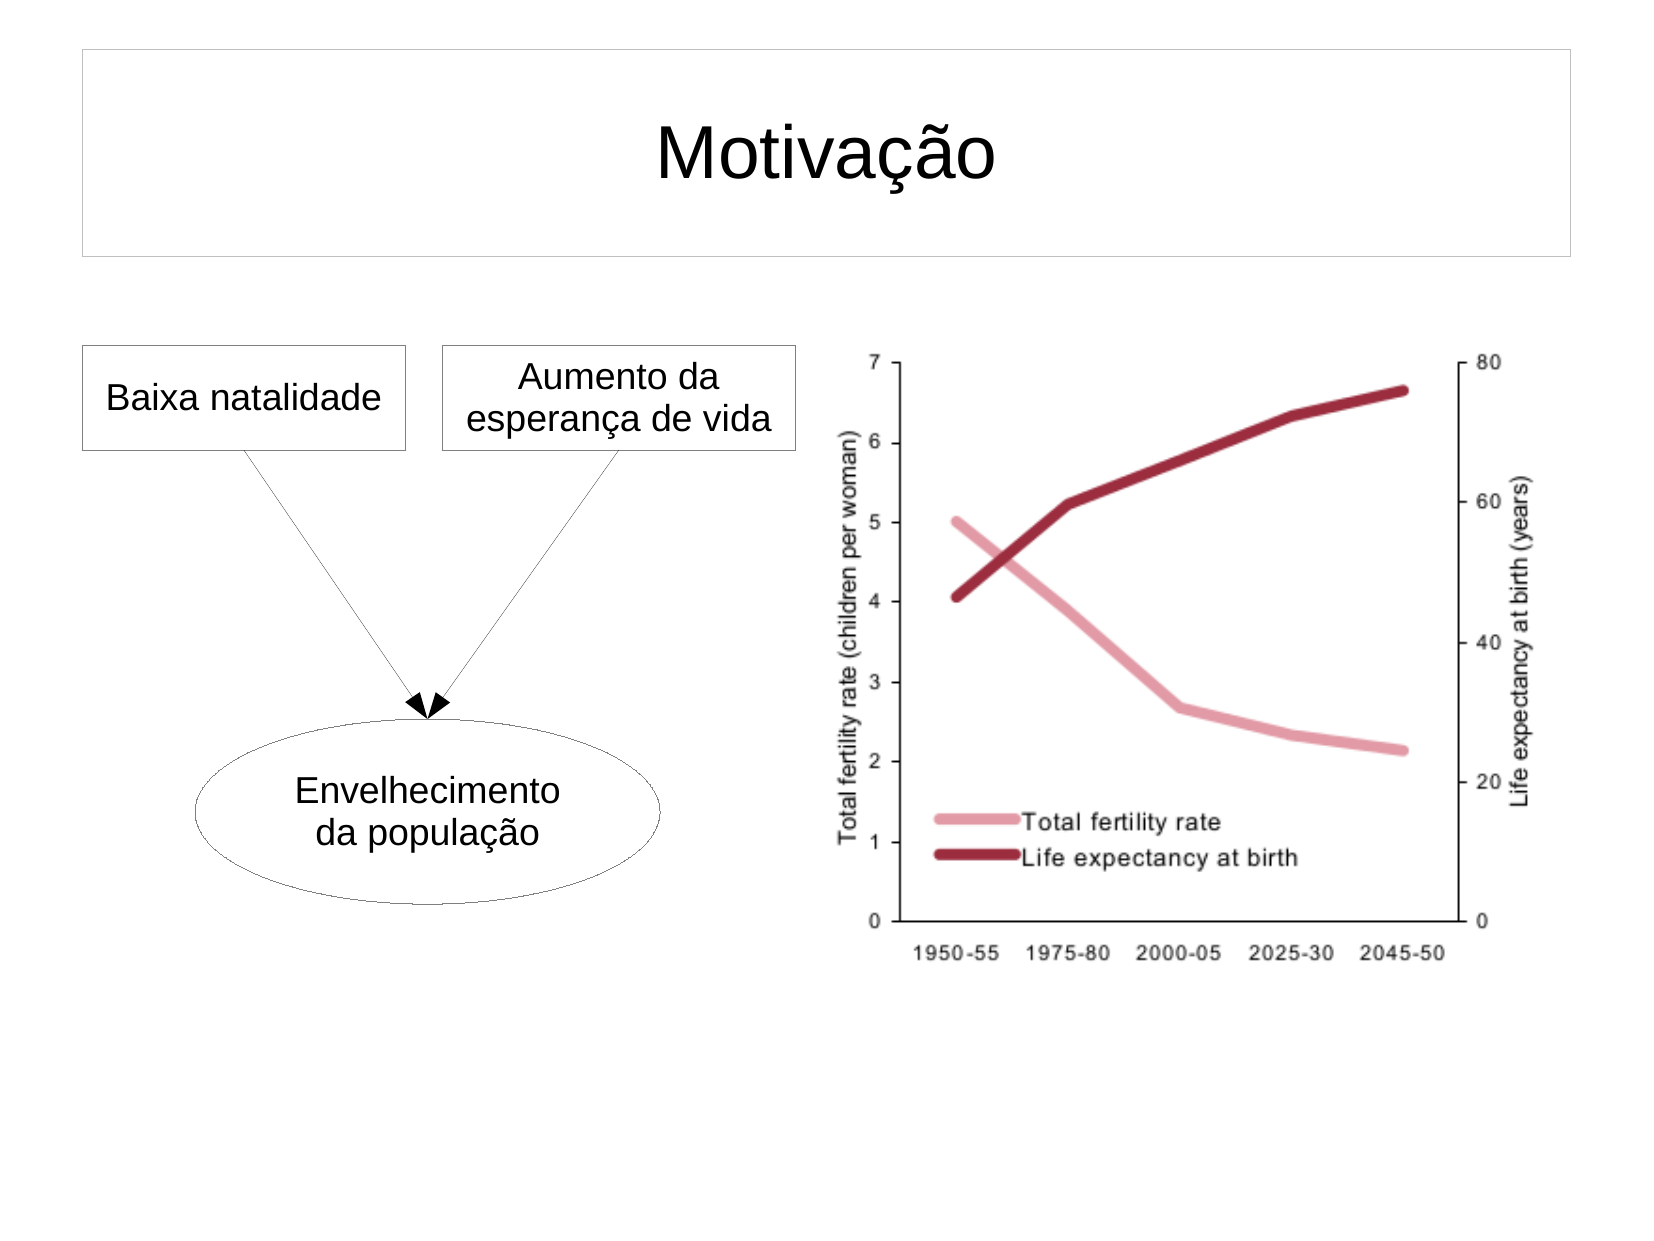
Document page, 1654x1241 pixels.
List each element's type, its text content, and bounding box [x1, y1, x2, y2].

text_box Baixa natalidade [82, 345, 406, 451]
picture [828, 332, 1539, 968]
text_box Aumento da esperança de vida [442, 345, 796, 451]
title Motivação [82, 49, 1571, 257]
text_box Envelhecimento da população [195, 719, 661, 905]
